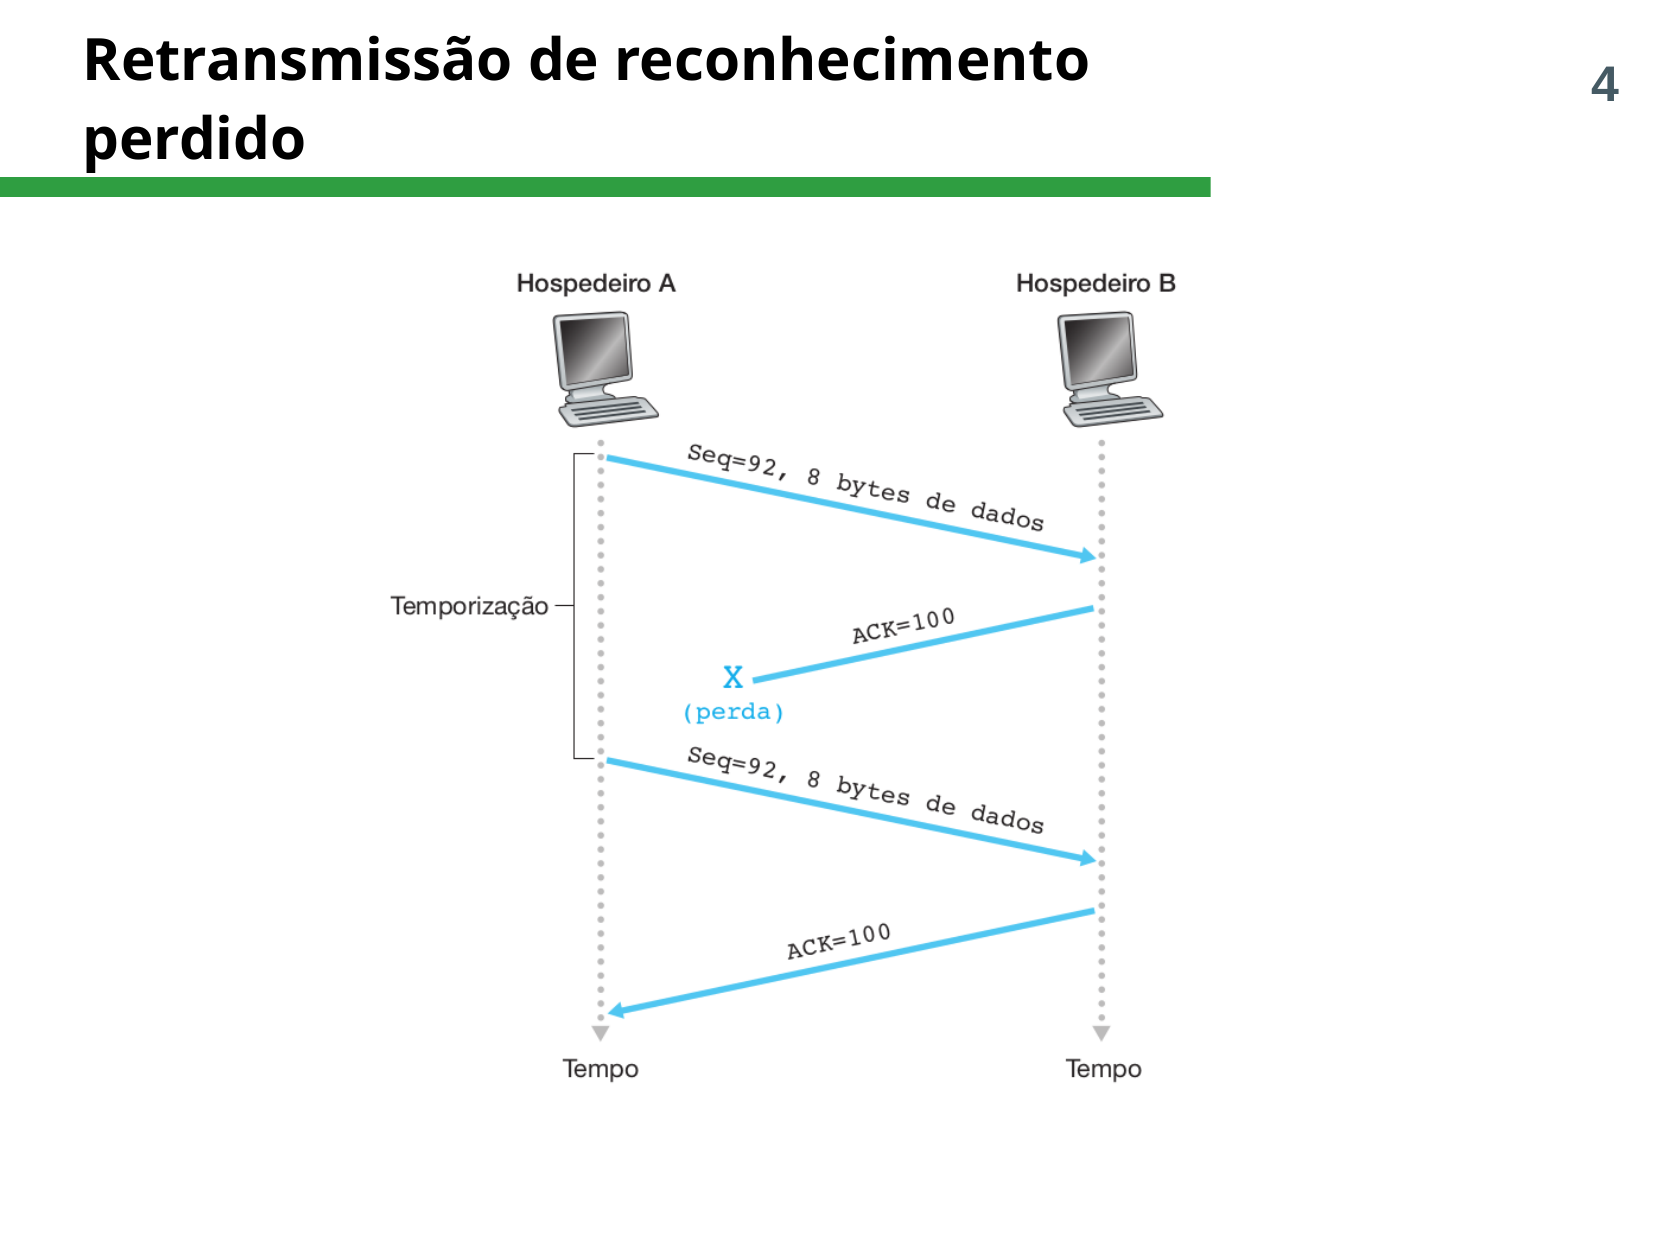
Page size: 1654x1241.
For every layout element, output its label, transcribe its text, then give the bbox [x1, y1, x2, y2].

title Retransmissão de reconhecimento perdido [82, 0, 1152, 202]
picture [354, 236, 1295, 1165]
